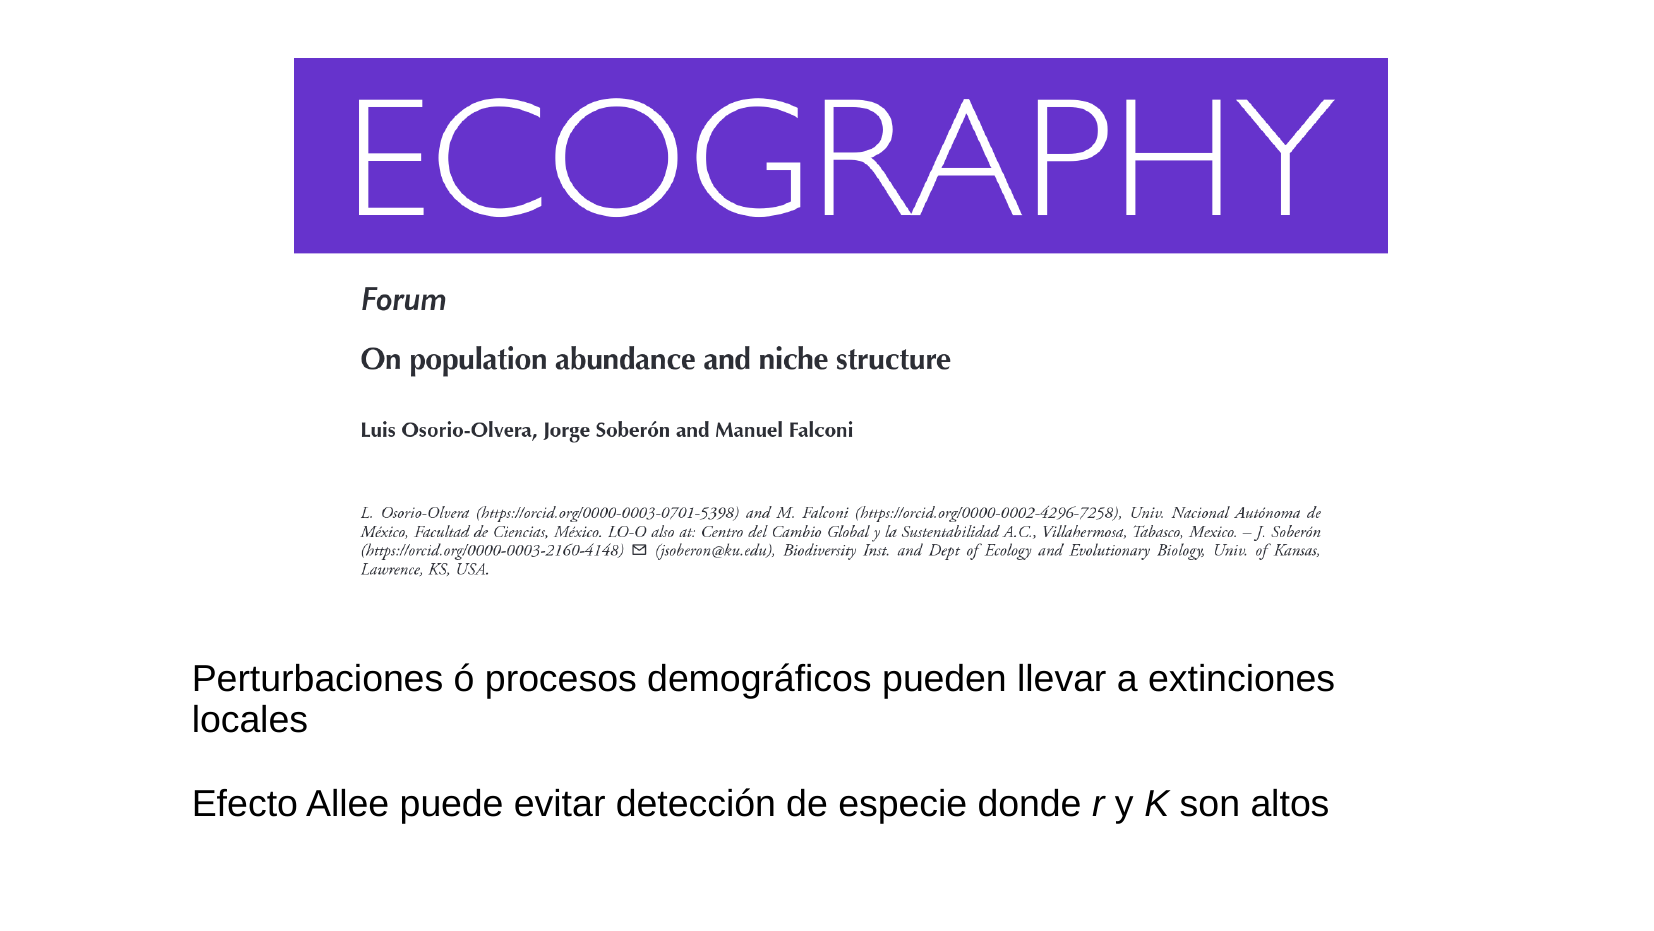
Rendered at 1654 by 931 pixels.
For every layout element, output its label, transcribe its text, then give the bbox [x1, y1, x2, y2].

picture [294, 58, 1388, 599]
text_box Perturbaciones ó procesos demográficos pueden llevar a extinciones locales Efecto Allee puede evitar detección de especie donde r y K son altos [177, 649, 1477, 833]
